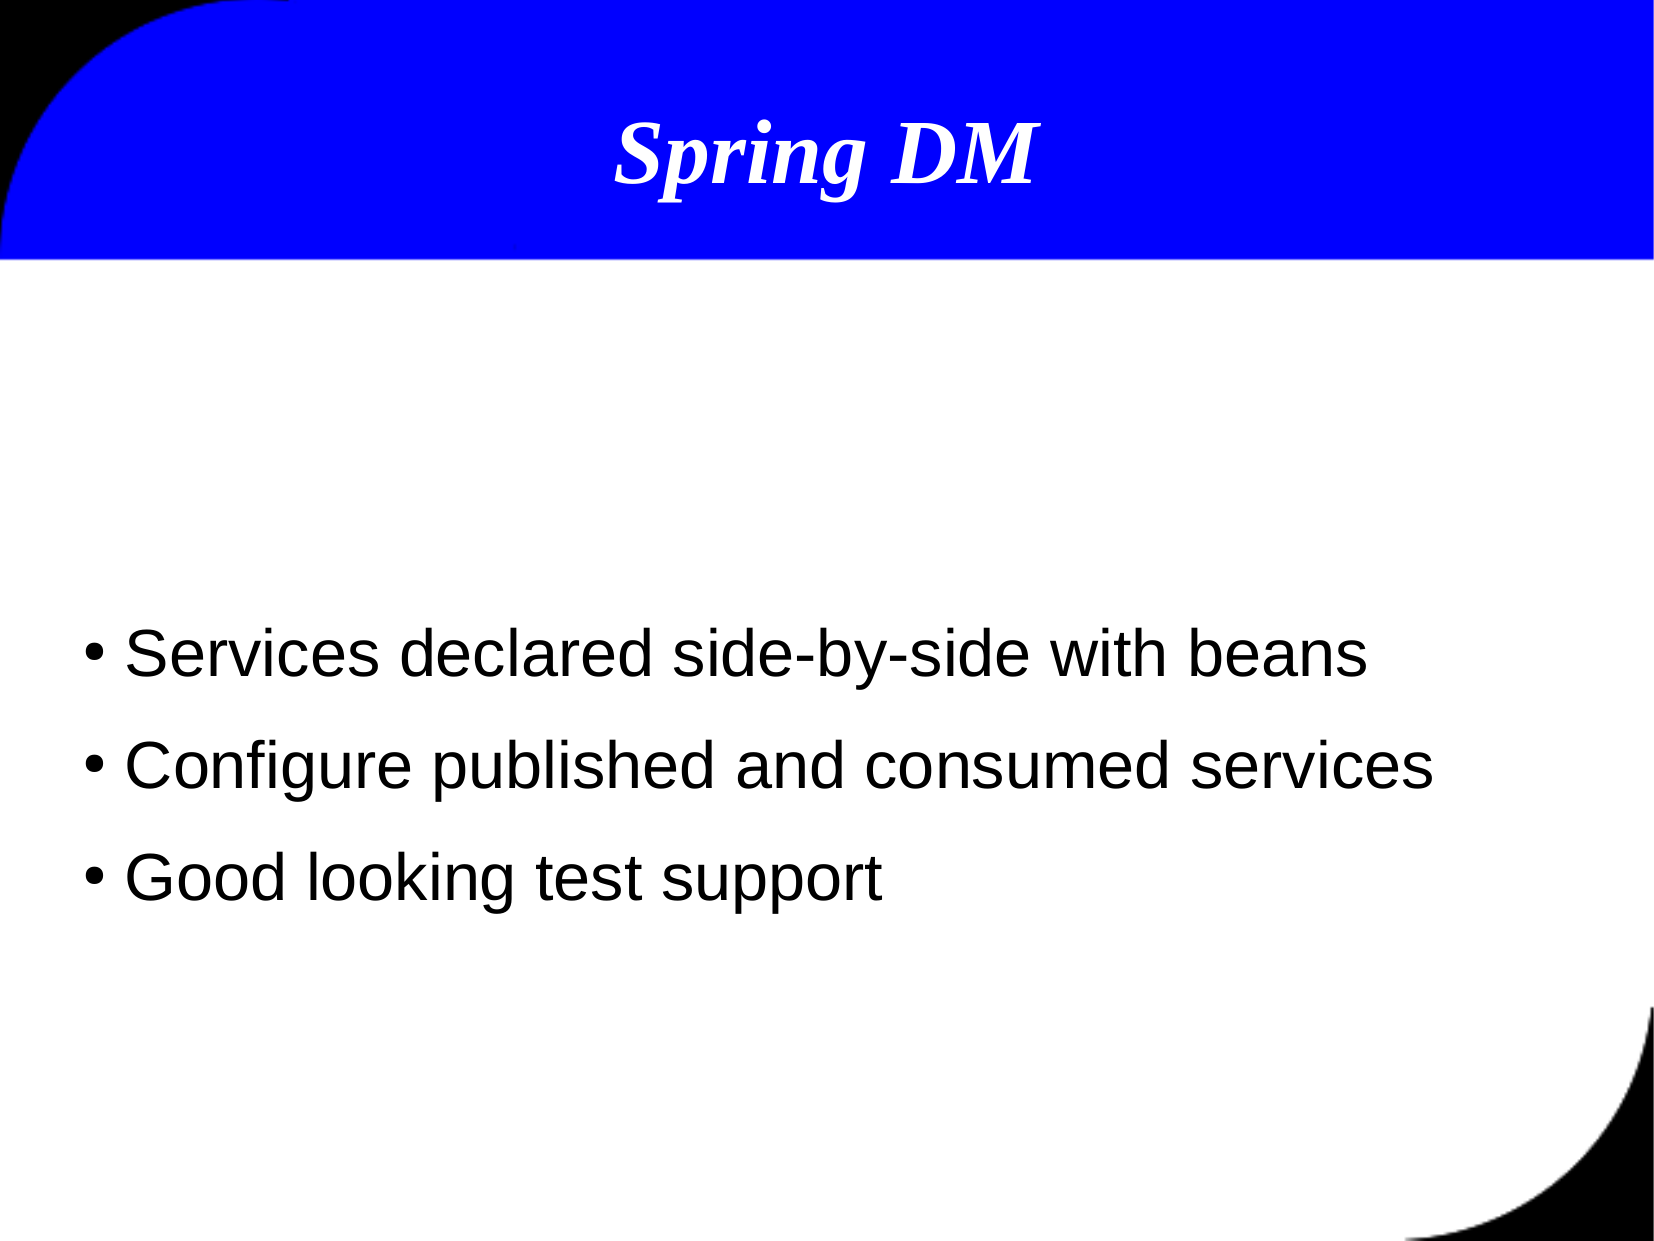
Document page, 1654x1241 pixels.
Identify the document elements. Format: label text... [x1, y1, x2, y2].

title Spring DM [82, 49, 1571, 257]
picture [0, 0, 1654, 1241]
subtitle Services declared side-by-side with beans Configure published and consumed services Good looking test support [82, 337, 1571, 1157]
